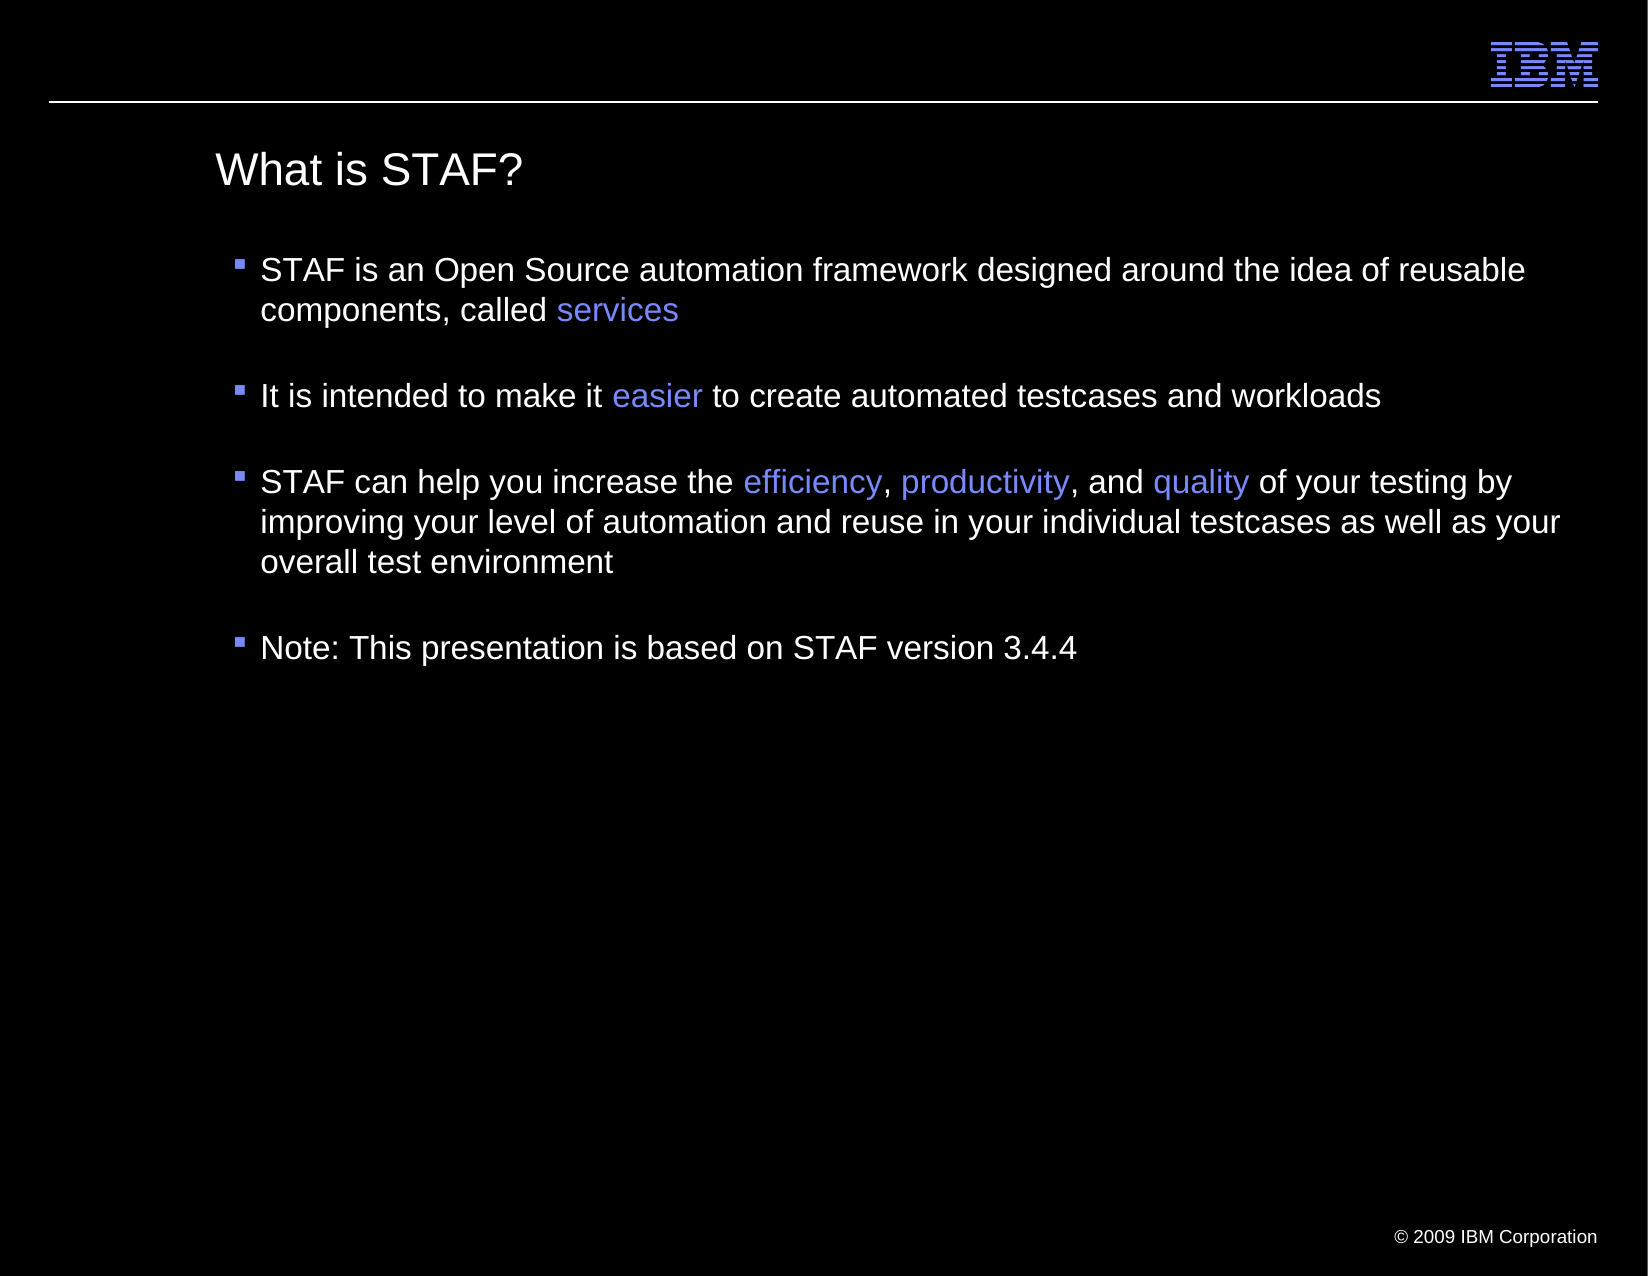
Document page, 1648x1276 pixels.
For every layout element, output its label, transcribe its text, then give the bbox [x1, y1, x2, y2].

title What is STAF? [198, 137, 1648, 231]
text_box STAF is an Open Source automation framework designed around the idea of reusable components, called services It is intended to make it easier to create automated testcases and workloads STAF can help you increase the efficiency, productivity, and quality of your testing by improving your level of automation and reuse in your individual testcases as well as your overall test environment Note: This presentation is based on STAF version 3.4.4 [232, 248, 1582, 667]
picture [1491, 42, 1598, 87]
